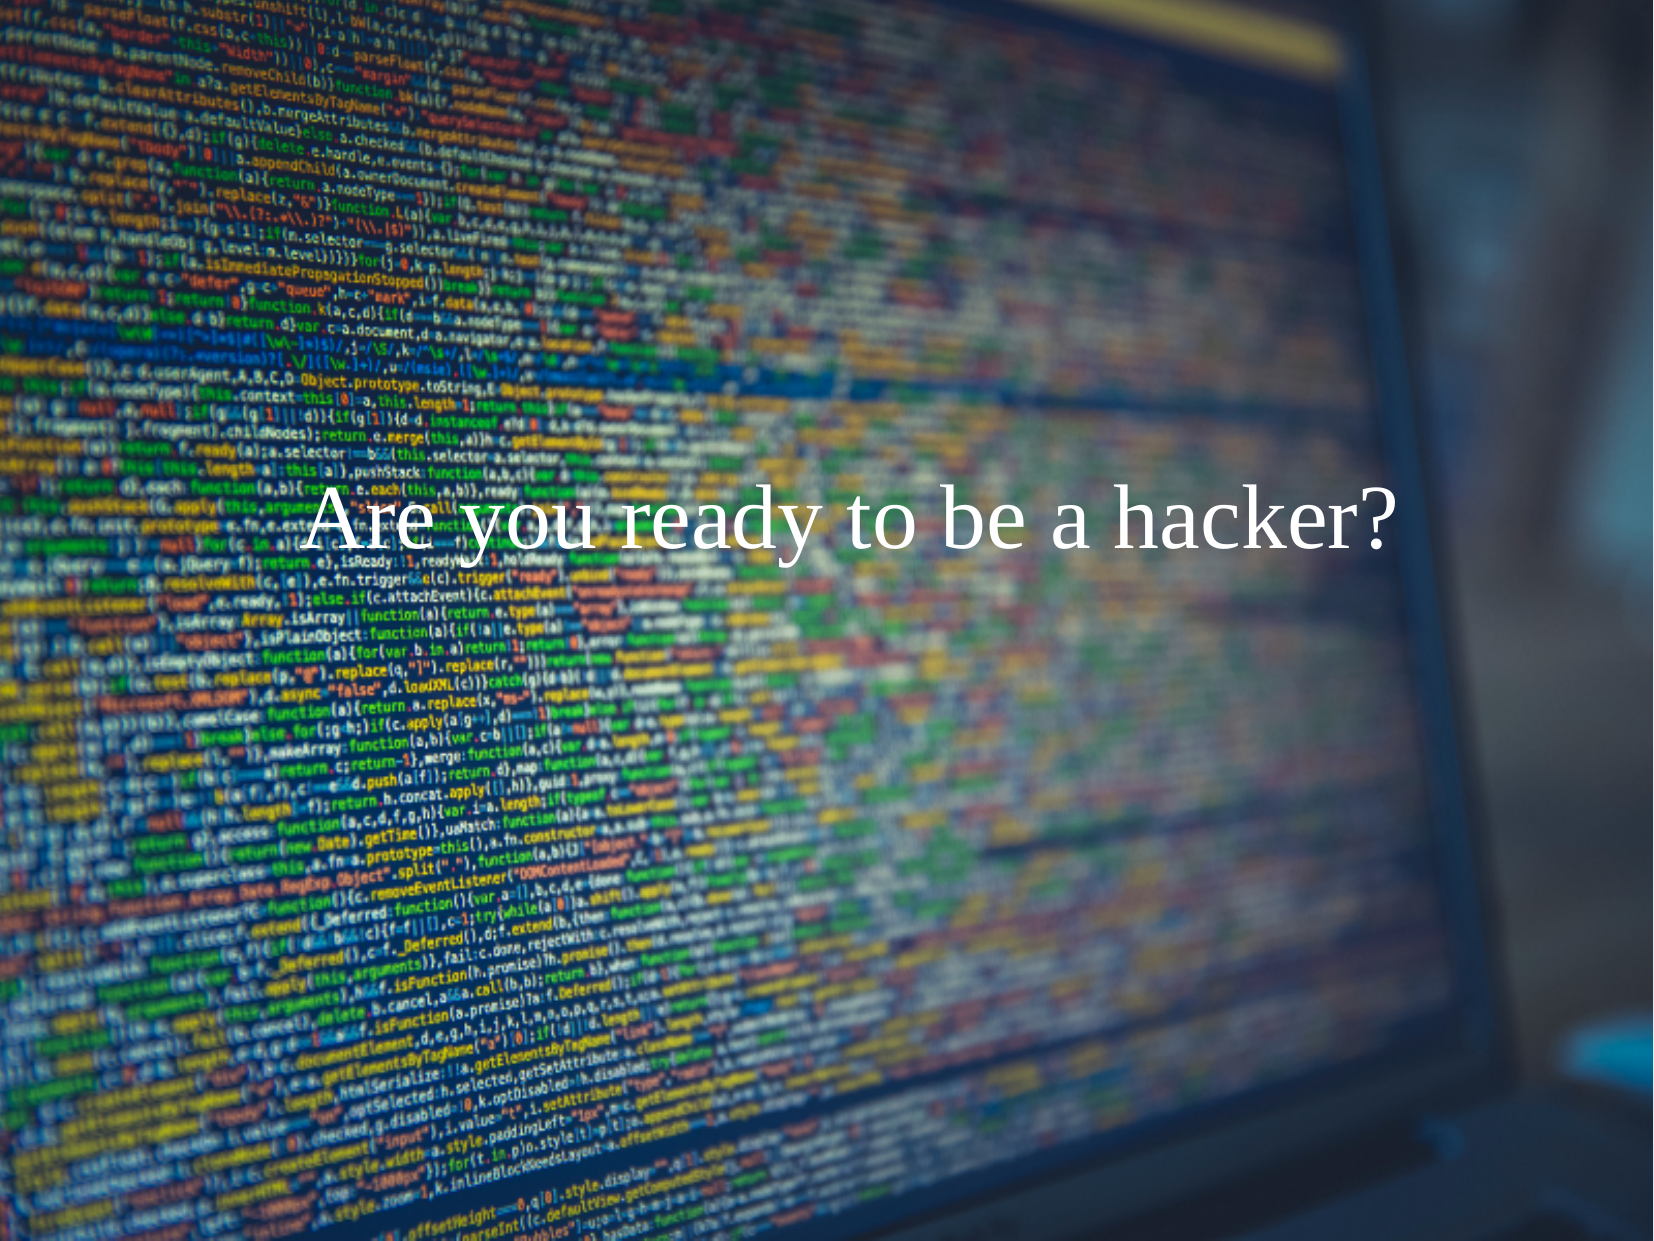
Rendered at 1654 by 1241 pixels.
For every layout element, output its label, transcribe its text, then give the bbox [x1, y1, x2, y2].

picture [0, 0, 1654, 1241]
title Are you ready to be a hacker? [106, 413, 1594, 621]
